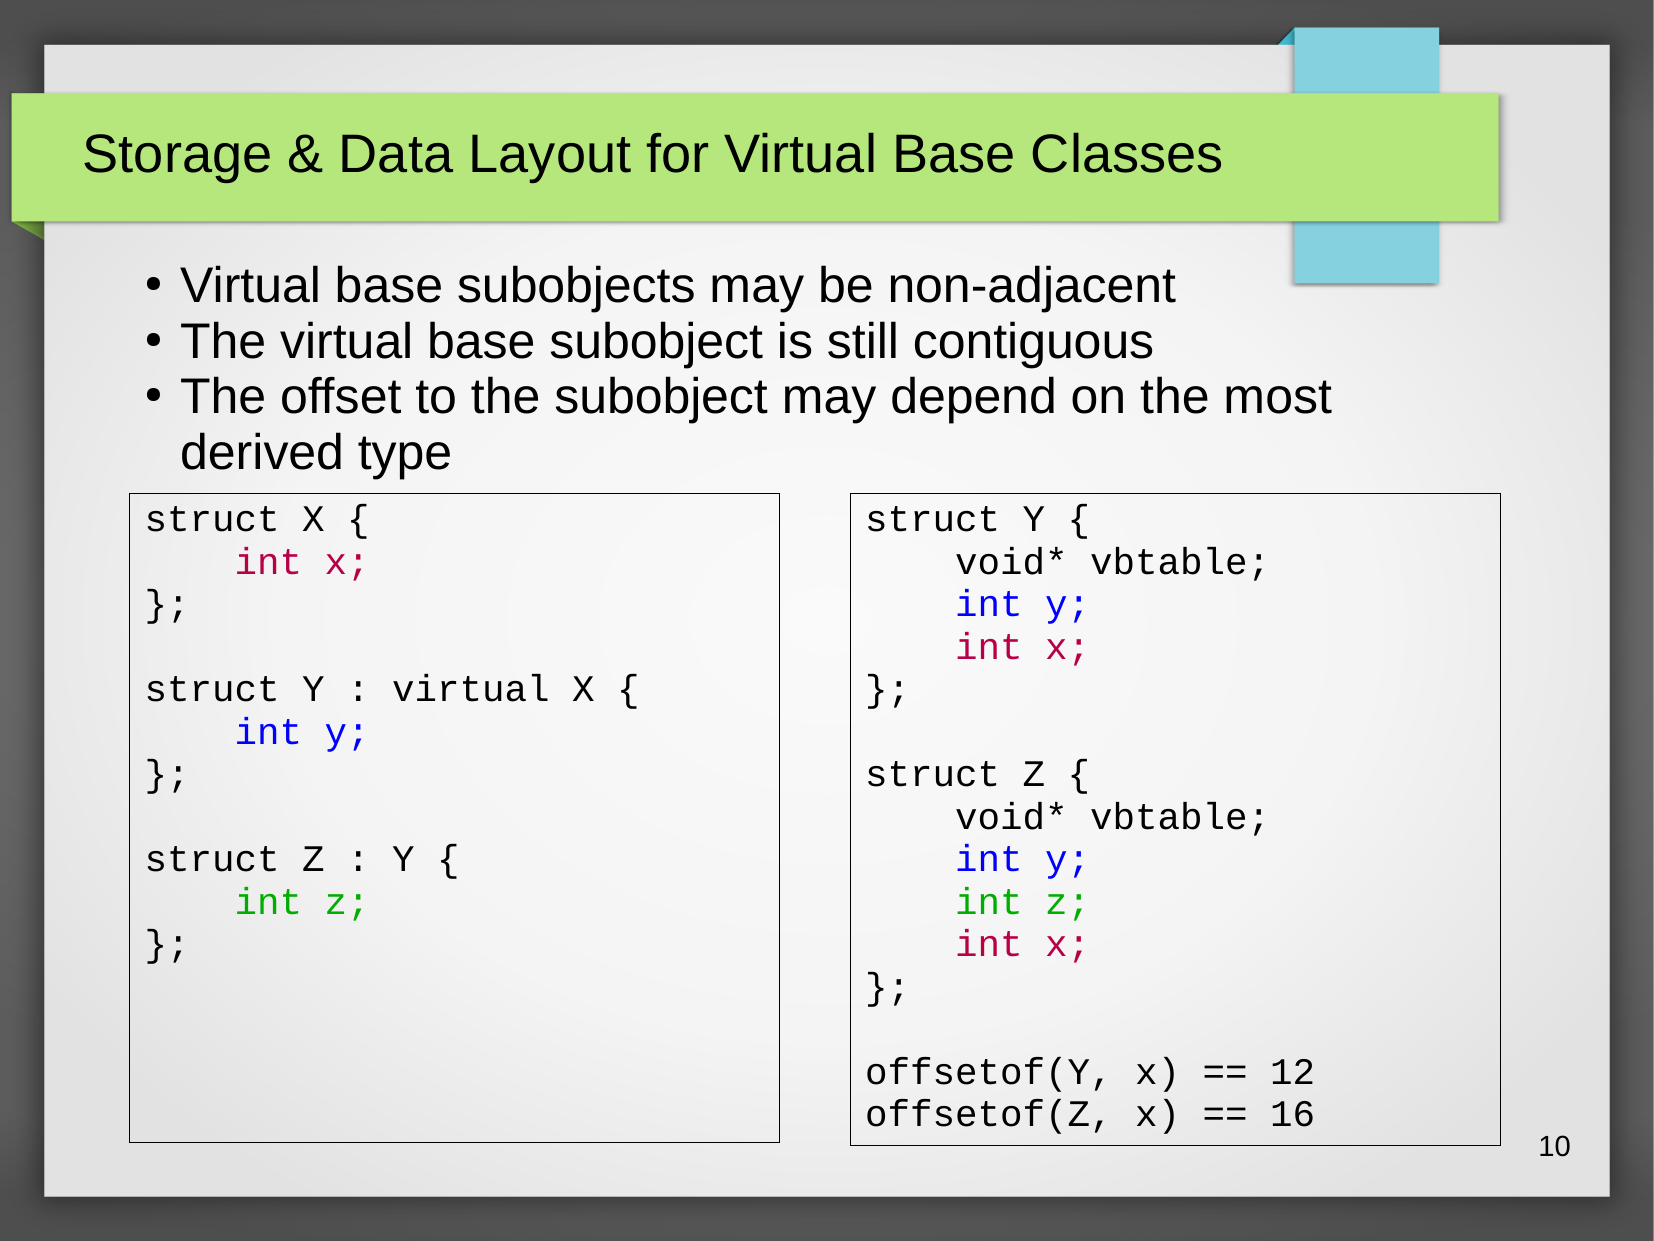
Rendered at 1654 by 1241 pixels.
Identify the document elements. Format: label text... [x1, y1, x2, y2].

text_box struct X { int x; }; struct Y : virtual X { int y; }; struct Z : Y { int z; }; [129, 497, 780, 1143]
picture [0, 0, 1654, 1241]
title Storage & Data Layout for Virtual Base Classes [82, 94, 1264, 213]
text_box Virtual base subobjects may be non-adjacent The virtual base subobject is still contiguous The offset to the subobject may depend on the most derived type [129, 249, 1501, 497]
text_box struct Y { void* vbtable; int y; int x; }; struct Z { void* vbtable; int y; int z; int x; }; offsetof(Y, x) == 12 offsetof(Z, x) == 16 [850, 497, 1501, 1146]
